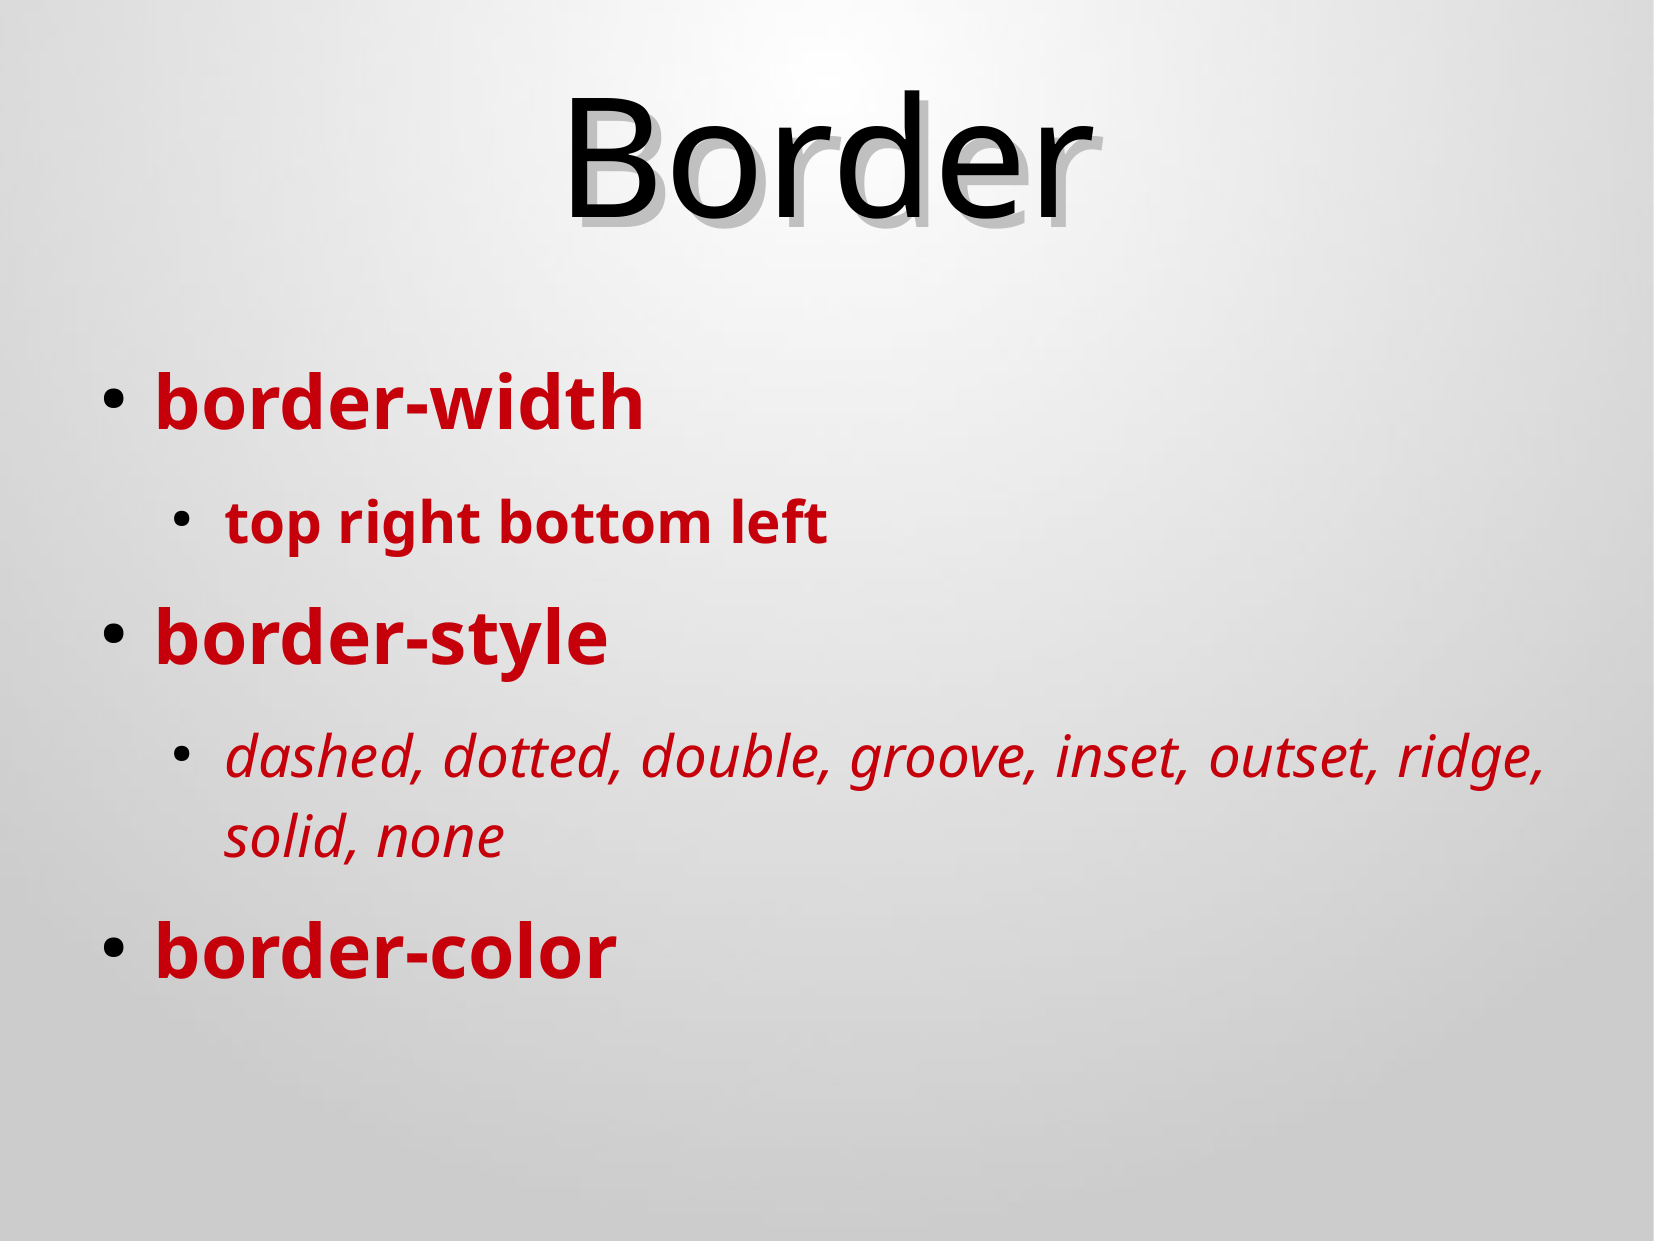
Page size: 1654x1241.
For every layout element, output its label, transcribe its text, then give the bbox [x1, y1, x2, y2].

list border-width top right bottom left border-style dashed, dotted, double, groove, inset, outset, ridge, solid, none border-color [82, 349, 1571, 1168]
title Border [82, 49, 1571, 257]
picture [0, 0, 1654, 1241]
